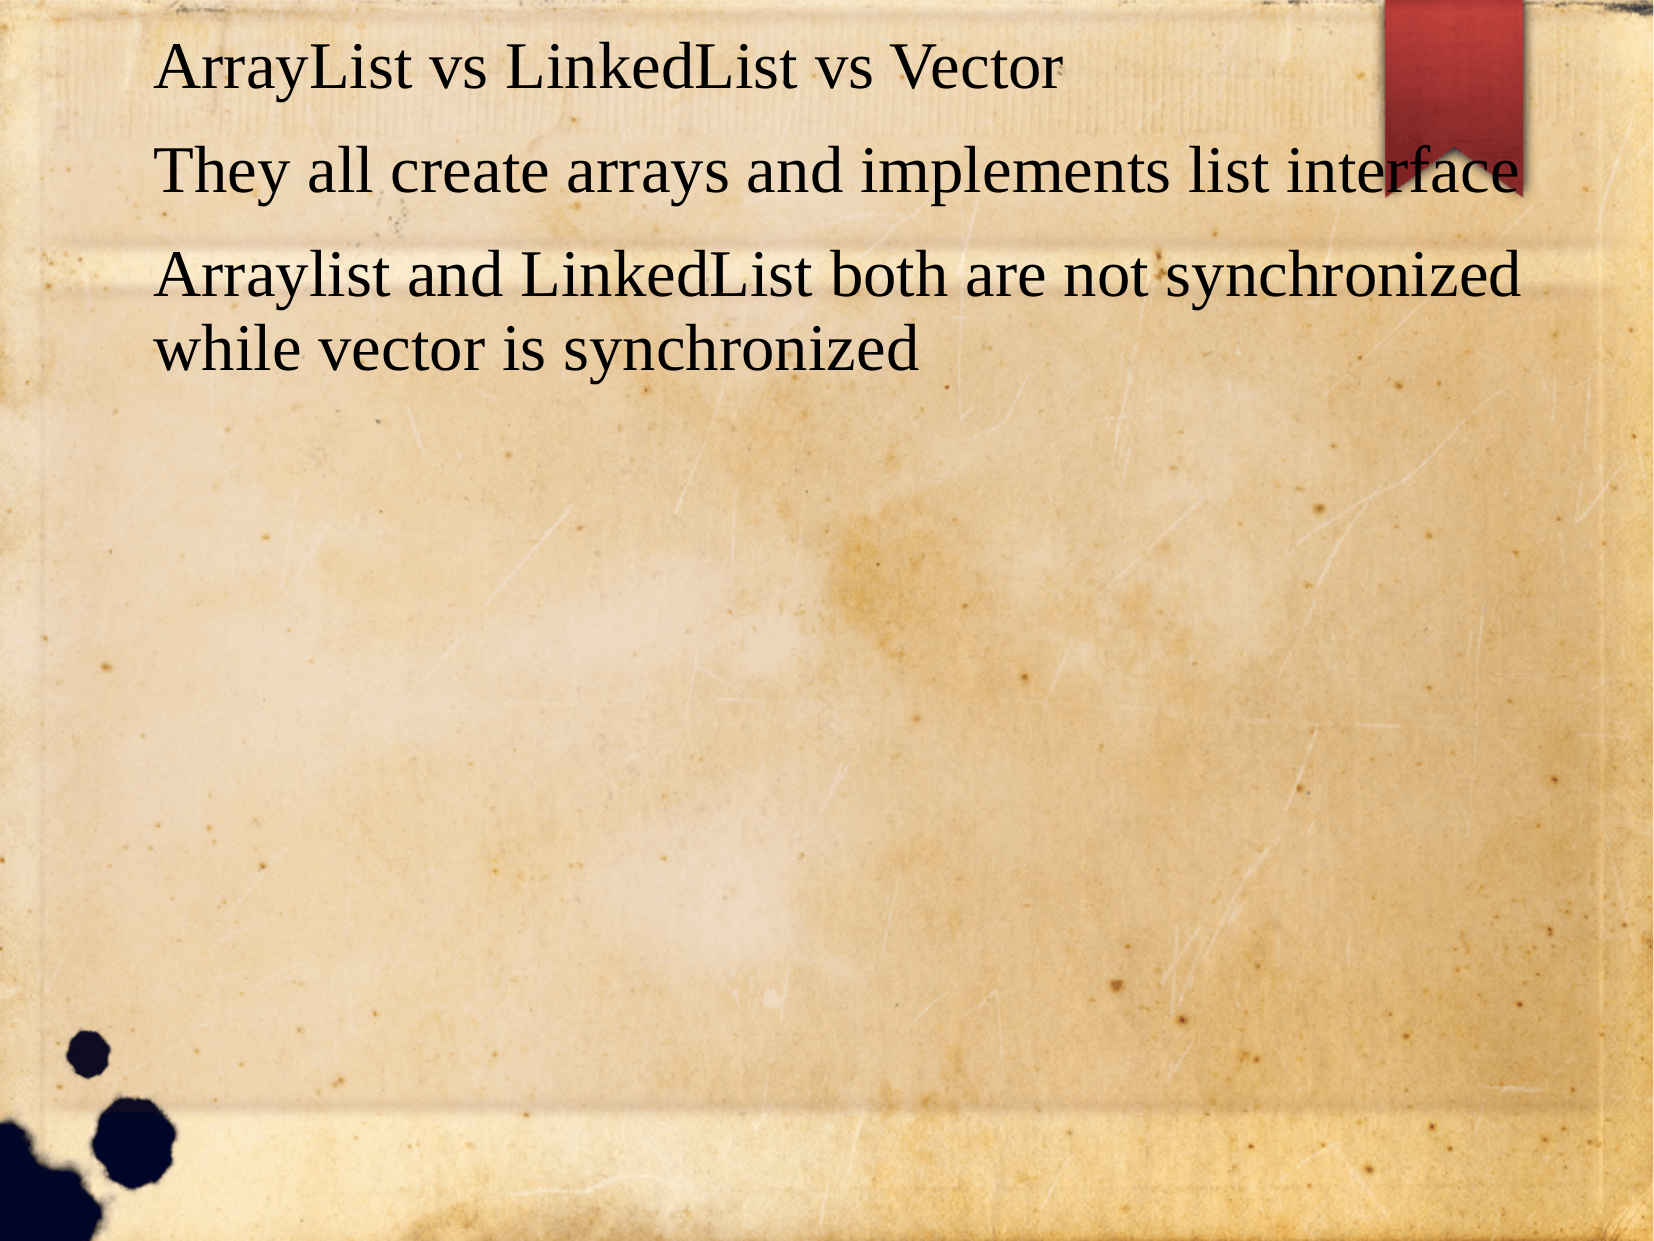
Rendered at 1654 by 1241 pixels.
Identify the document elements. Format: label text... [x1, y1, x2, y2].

picture [0, 0, 1654, 1241]
list ArrayList vs LinkedList vs Vector They all create arrays and implements list interface Arraylist and LinkedList both are not synchronized while vector is synchronized [82, 29, 1538, 1010]
